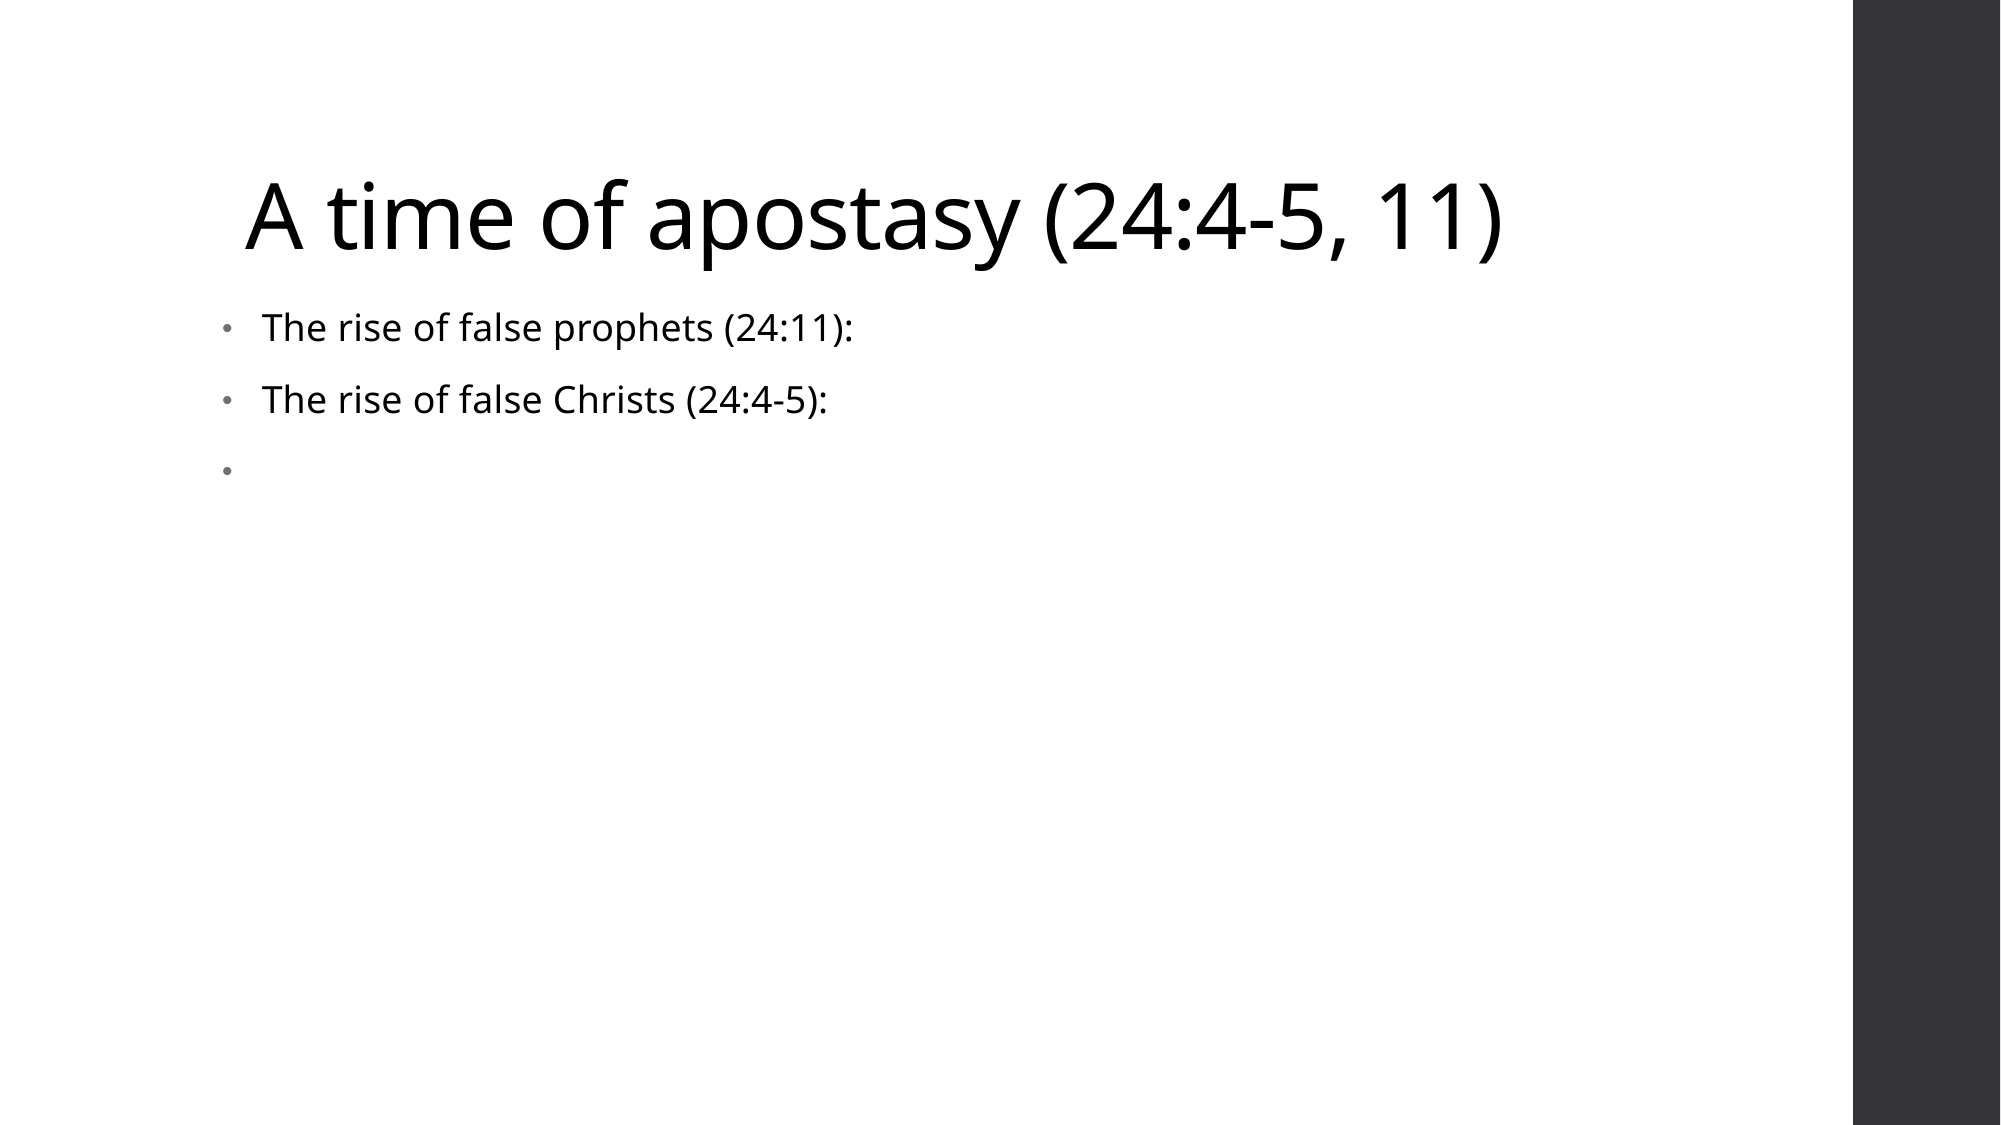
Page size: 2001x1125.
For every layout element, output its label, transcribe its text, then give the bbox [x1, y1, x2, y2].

title A time of apostasy (24:4-5, 11) [206, 60, 1797, 278]
list The rise of false prophets (24:11): The rise of false Christs (24:4-5): [206, 299, 1617, 1014]
